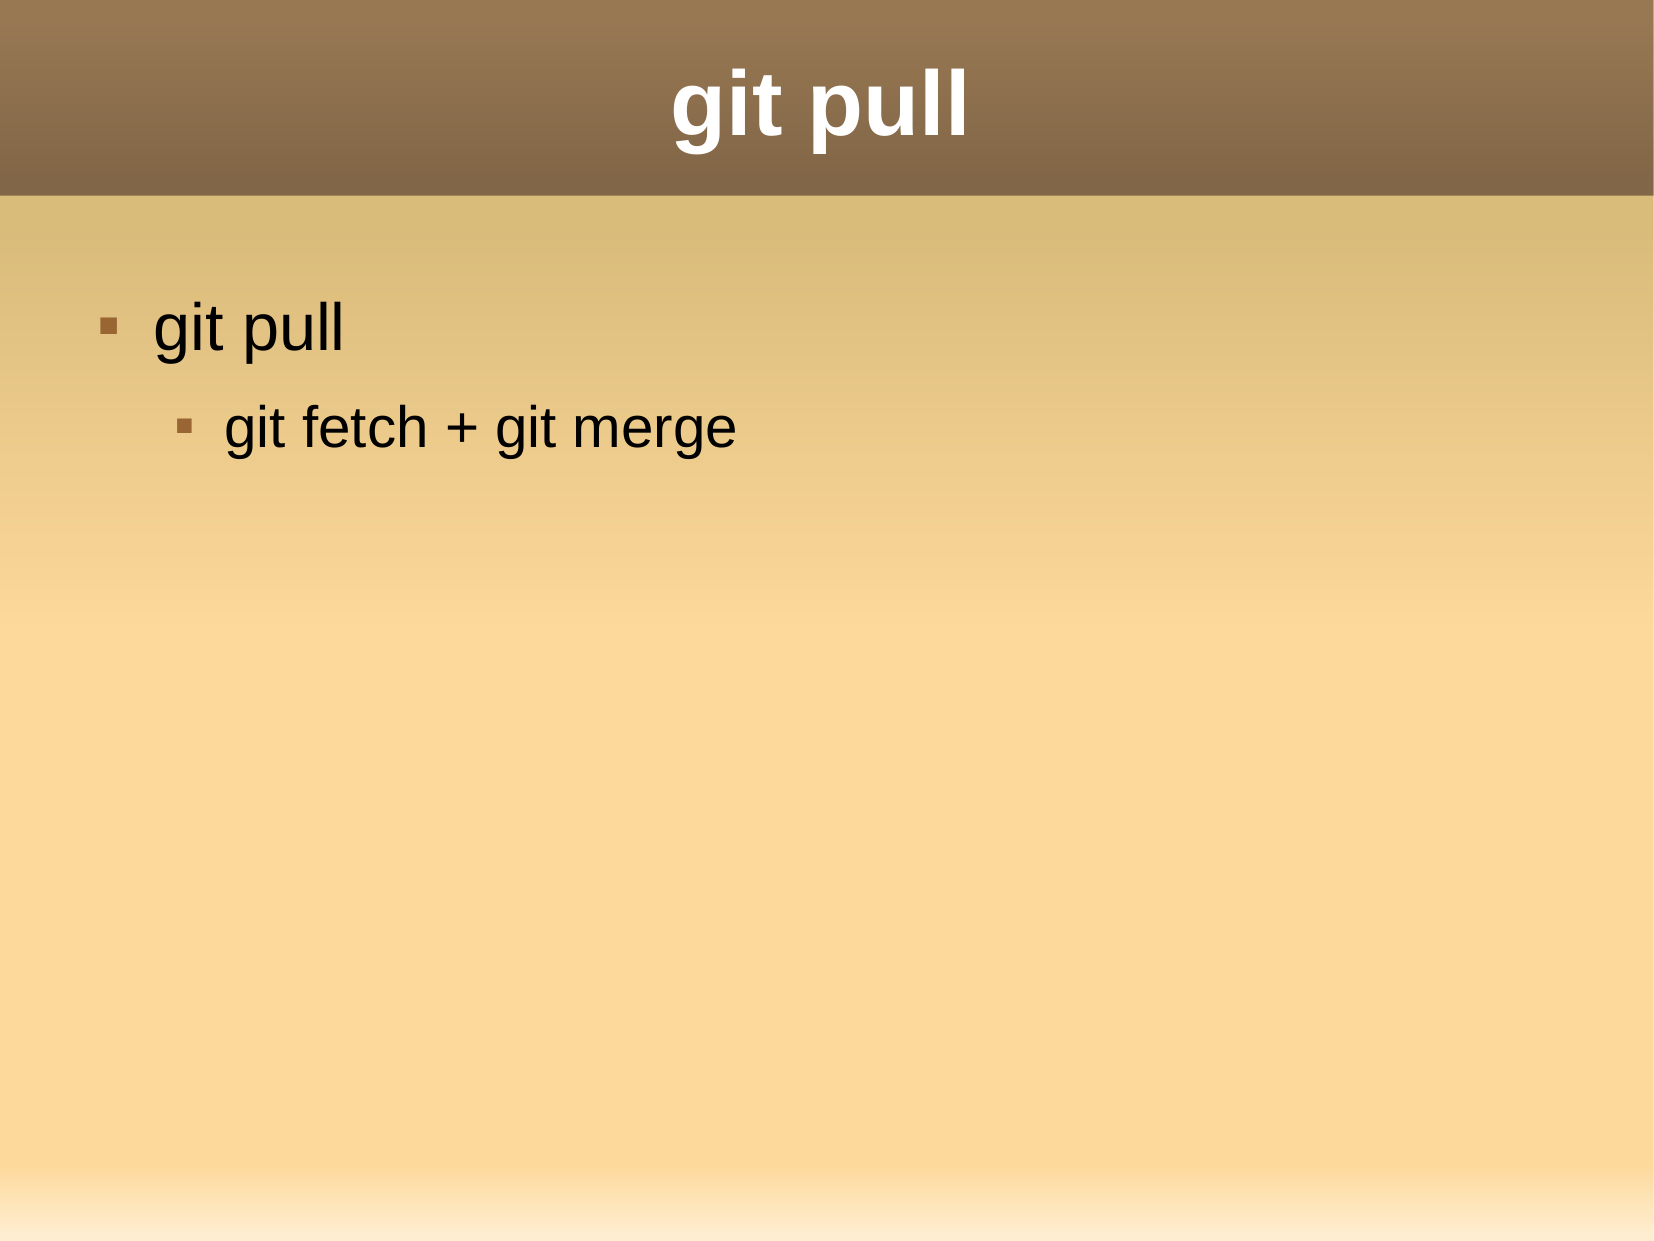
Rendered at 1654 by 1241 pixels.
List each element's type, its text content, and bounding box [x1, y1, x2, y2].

picture [0, 0, 1654, 1241]
title git pull [76, 0, 1565, 208]
list git pull git fetch + git merge [82, 290, 1571, 1094]
